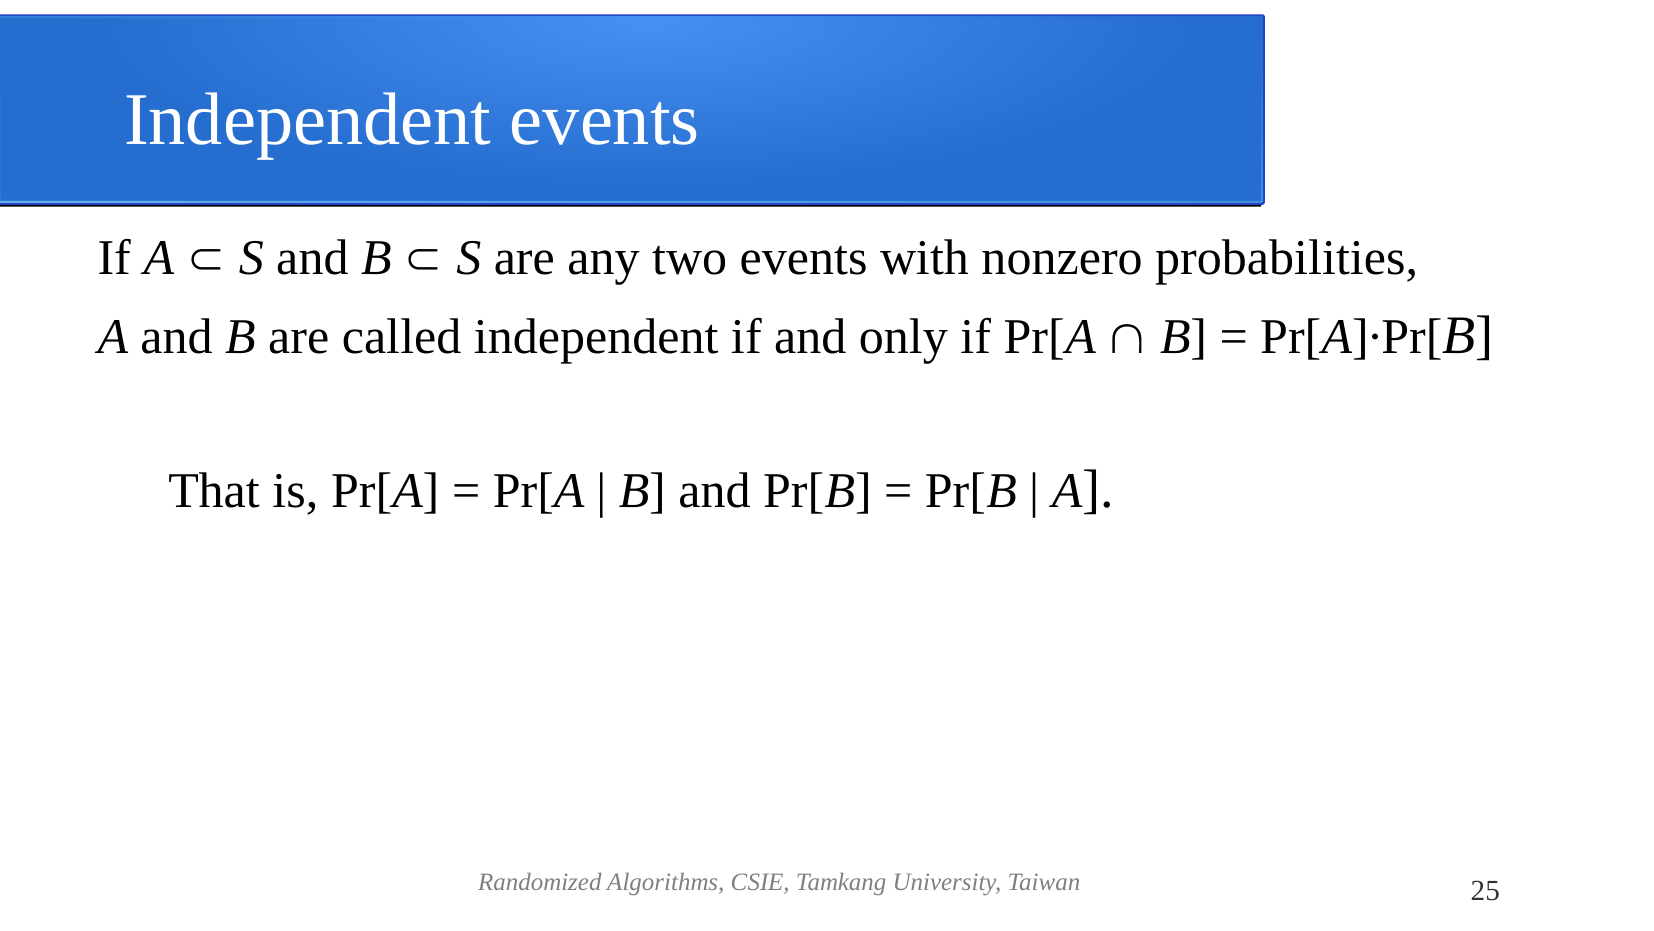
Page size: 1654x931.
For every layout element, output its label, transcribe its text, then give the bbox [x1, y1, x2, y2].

title Independent events [82, 37, 1571, 193]
list If A  S and B  S are any two events with nonzero probabilities, A and B are called independent if and only if Pr[A  B] = Pr[A]∙Pr[B] That is, Pr[A] = Pr[A | B] and Pr[B] = Pr[B | A]. [82, 217, 1571, 831]
